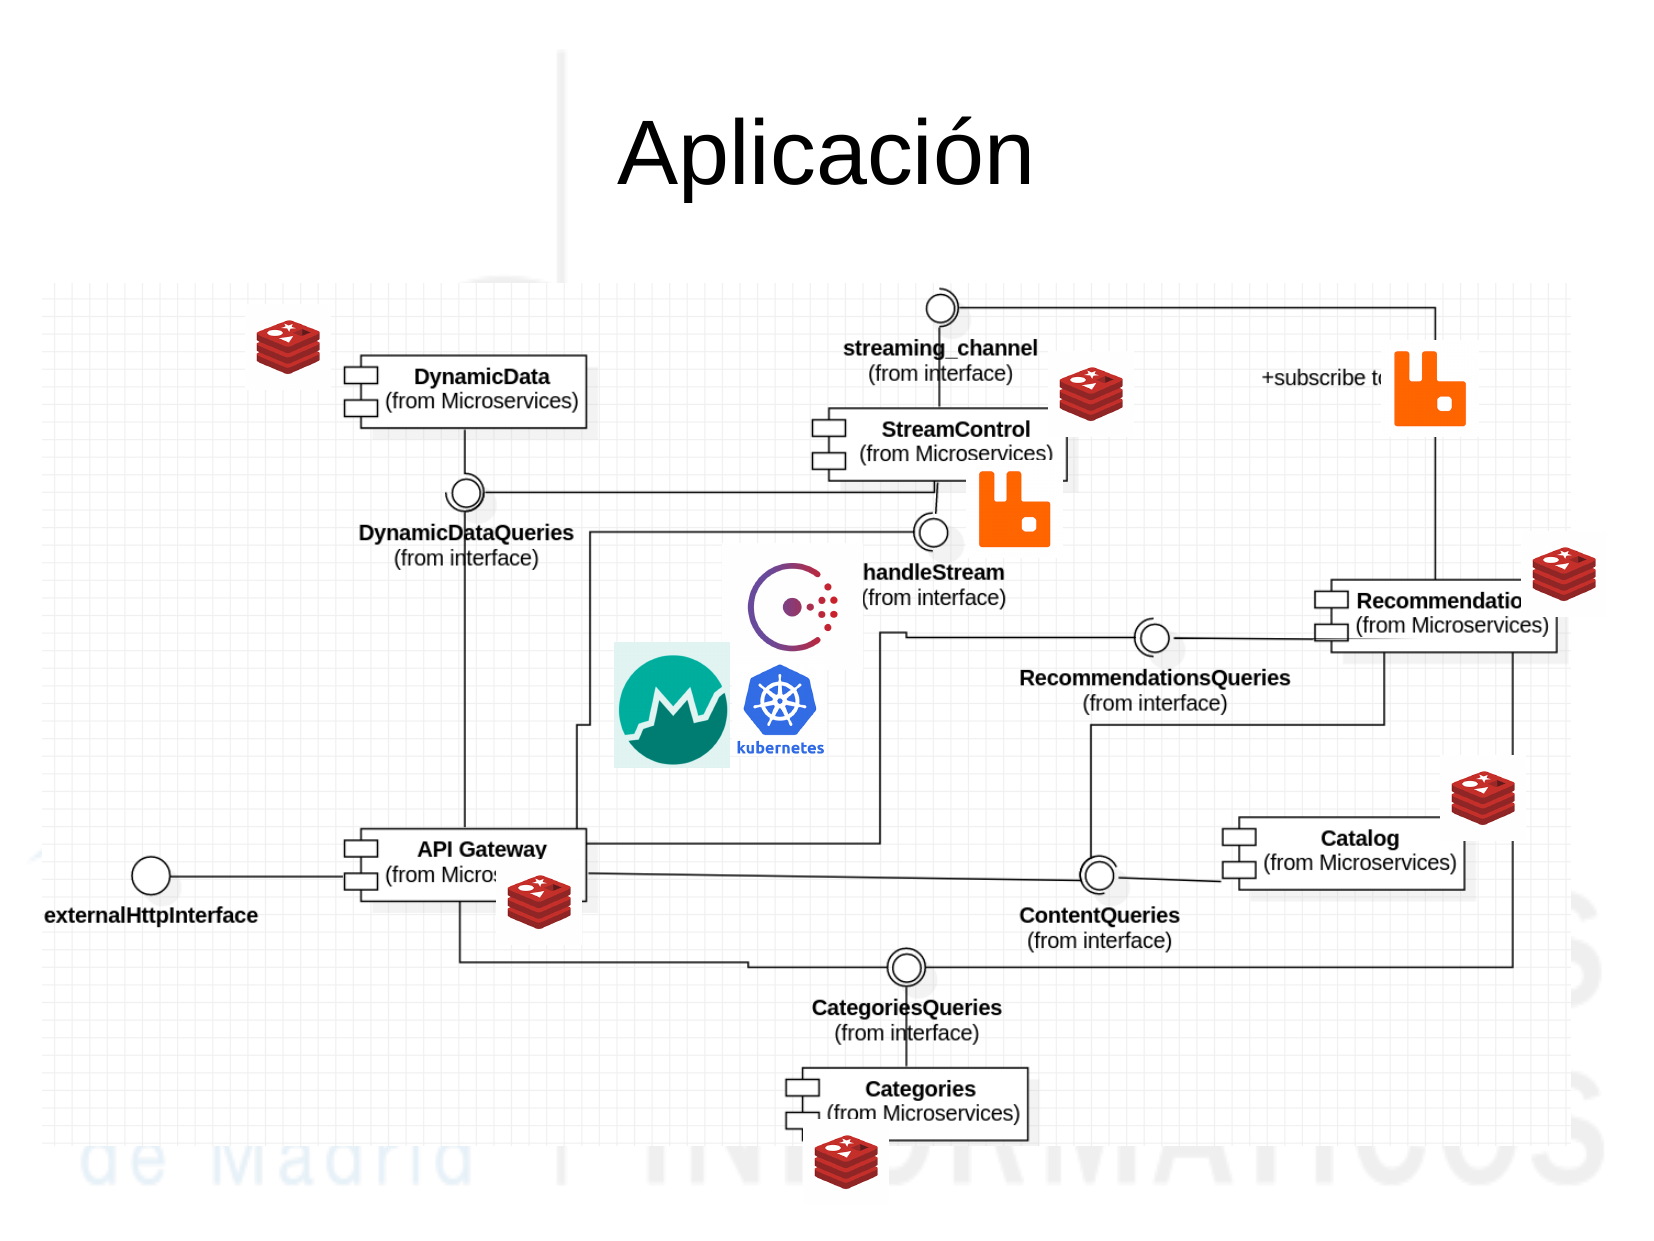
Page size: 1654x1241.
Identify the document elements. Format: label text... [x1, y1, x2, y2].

title Aplicación [82, 49, 1571, 257]
picture [0, 0, 1649, 1241]
